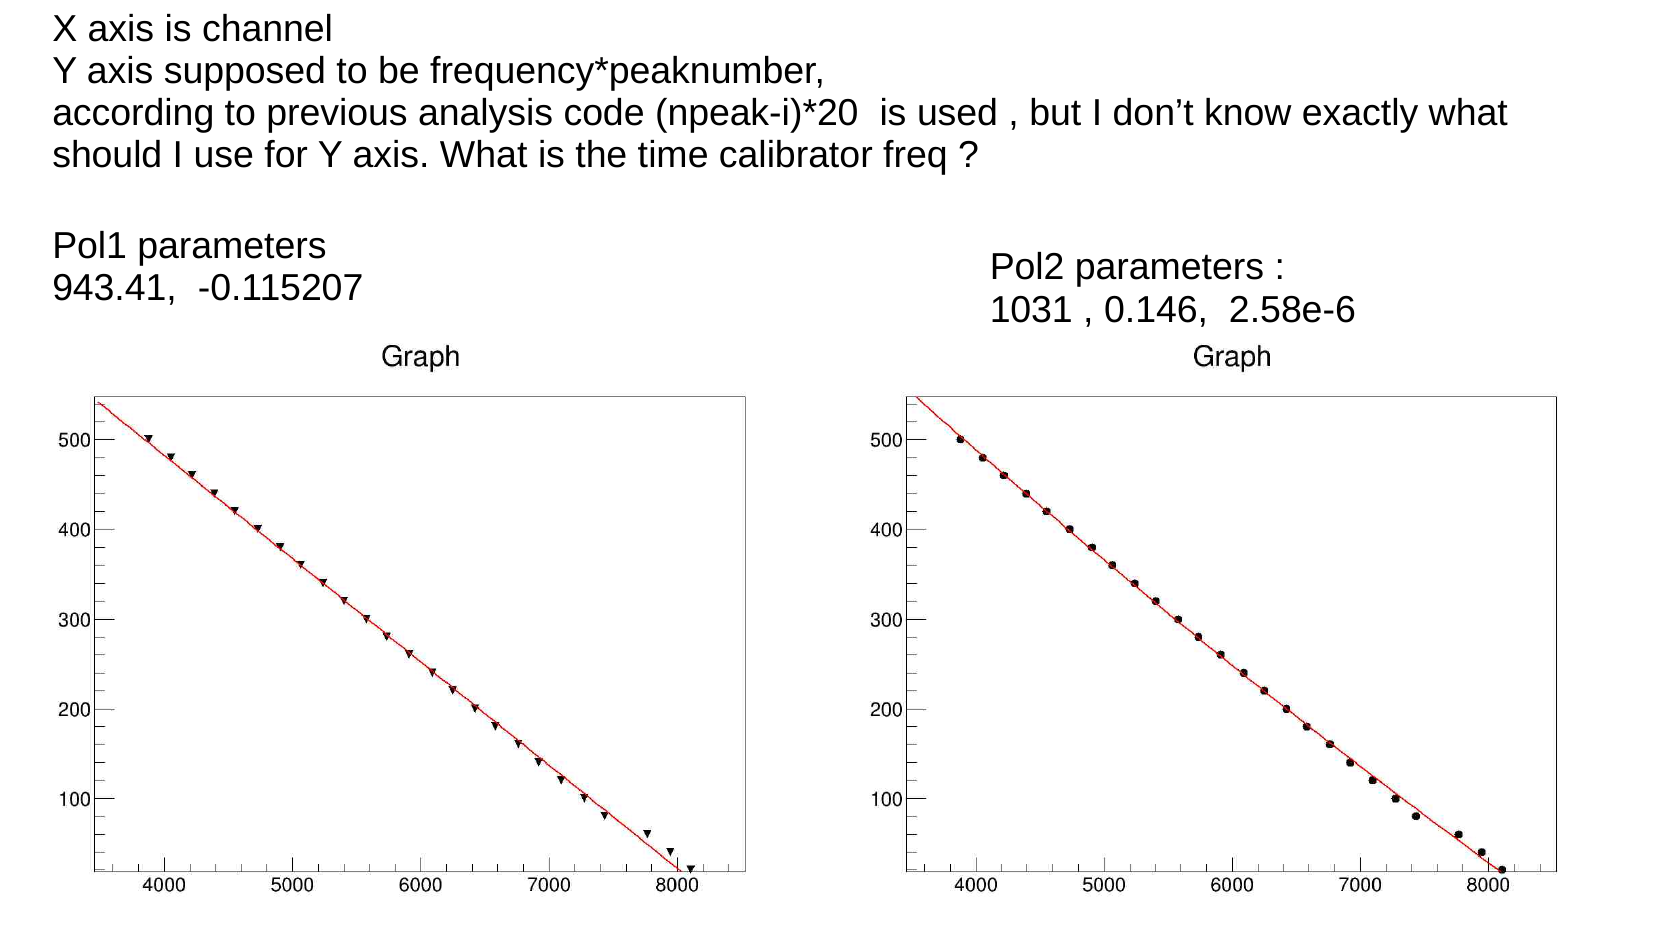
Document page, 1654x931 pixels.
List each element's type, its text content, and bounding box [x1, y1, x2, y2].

text_box Pol1 parameters 943.41, -0.115207 [37, 217, 379, 317]
text_box Pol2 parameters : 1031 , 0.146, 2.58e-6 [975, 238, 1371, 338]
text_box X axis is channel Y axis supposed to be frequency*peaknumber, according to previous analysis code (npeak-i)*20 is used , but I don’t know exactly what should I use for Y axis. What is the time calibrator freq ? [37, 0, 1576, 183]
picture [13, 337, 1637, 931]
